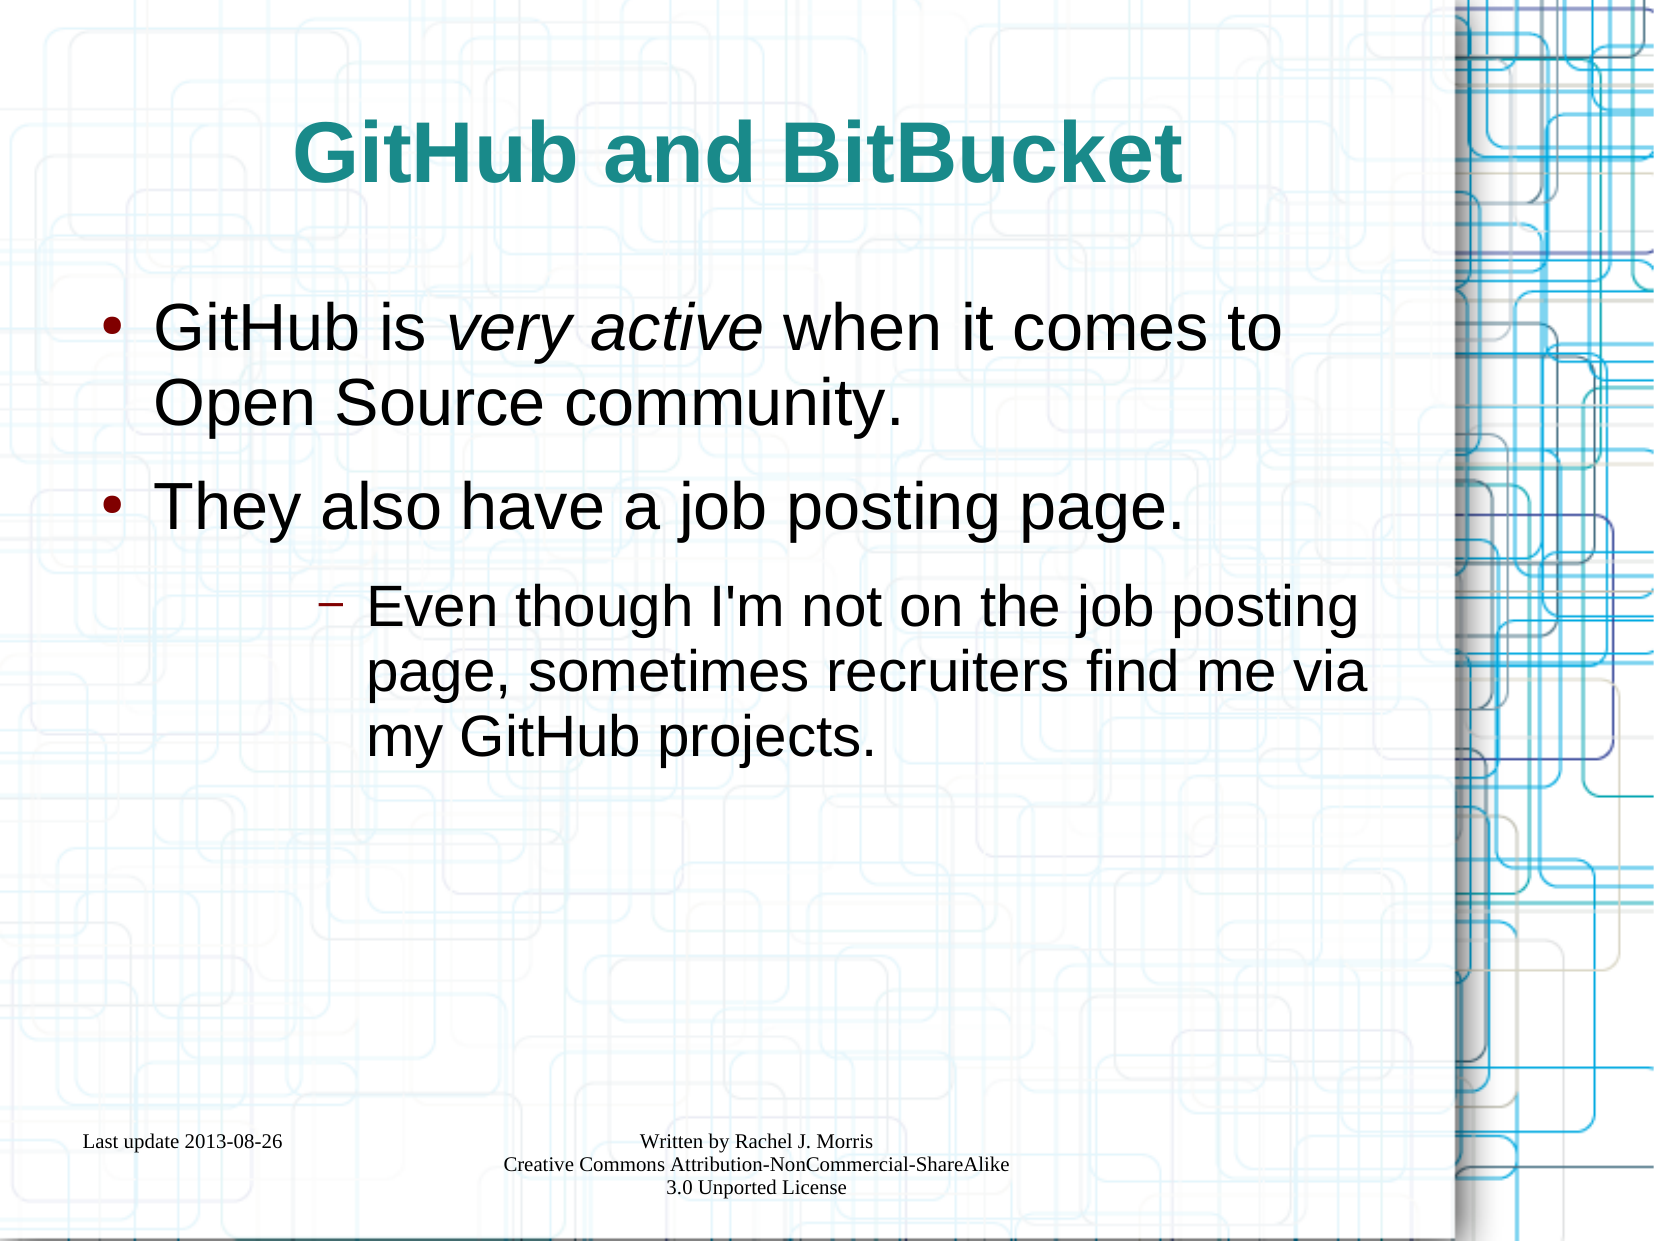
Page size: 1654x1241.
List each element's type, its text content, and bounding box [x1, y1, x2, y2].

list GitHub is very active when it comes to Open Source community. They also have a job posting page. Even though I'm not on the job posting page, sometimes recruiters find me via my GitHub projects. [82, 290, 1418, 1010]
picture [0, 0, 1654, 1241]
title GitHub and BitBucket [59, 49, 1418, 257]
